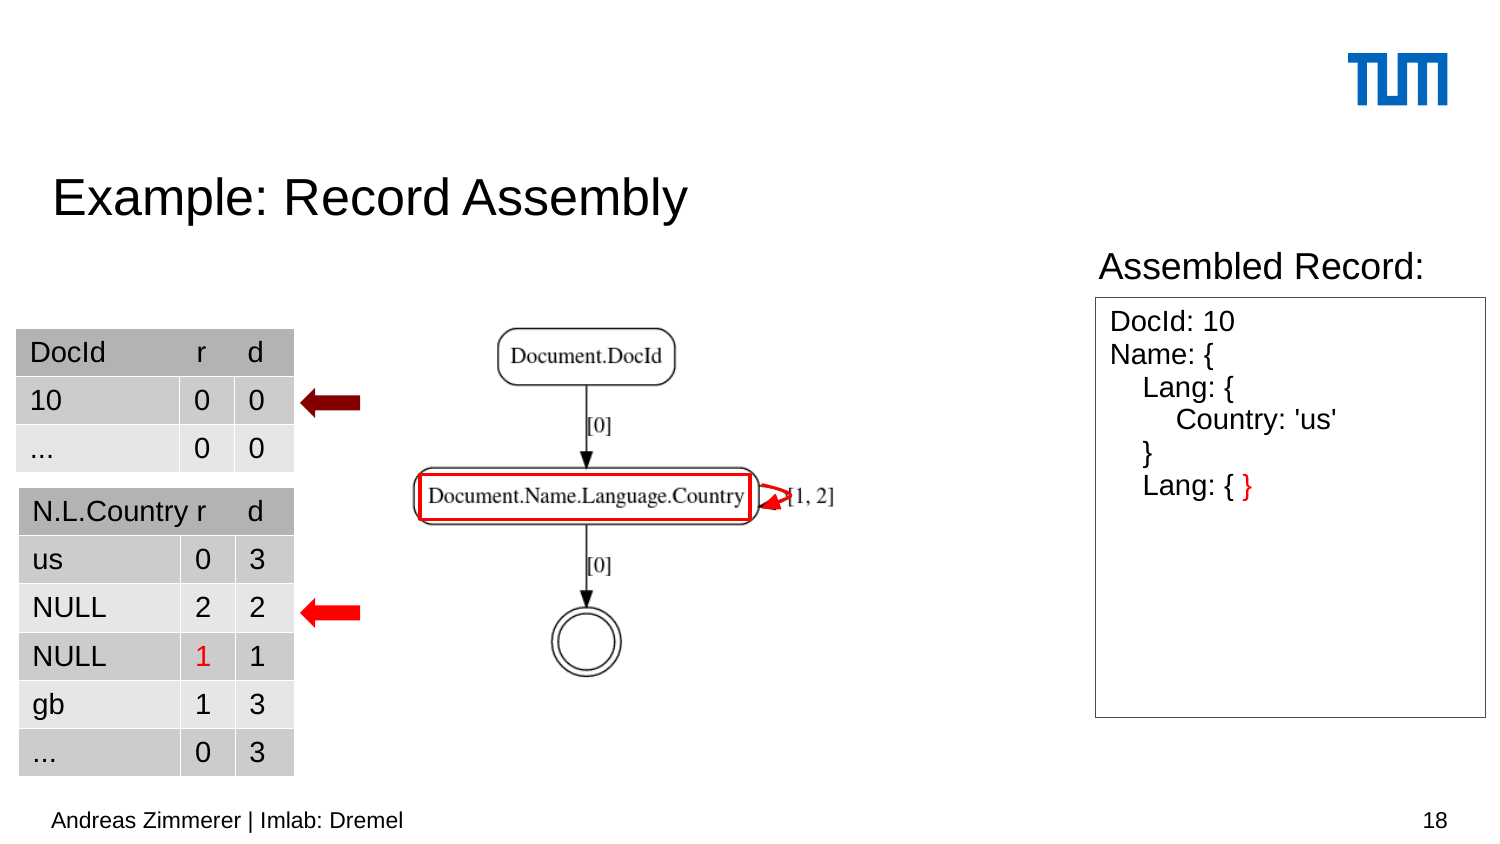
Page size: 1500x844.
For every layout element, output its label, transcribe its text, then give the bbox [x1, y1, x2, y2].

table_cell 3 [236, 536, 294, 583]
table_cell NULL [19, 584, 180, 632]
table_cell 0 [181, 729, 235, 776]
table_cell 1 [236, 633, 294, 680]
table_cell 10 [16, 377, 179, 424]
table_cell 2 [181, 584, 235, 632]
table_cell 0 [235, 425, 294, 472]
footer Andreas Zimmerer | Imlab: Dremel [51, 796, 1112, 842]
table_cell 0 [235, 377, 294, 424]
table_cell ... [19, 729, 180, 776]
table_cell us [19, 536, 180, 583]
table_header N.L.Country r d [19, 488, 294, 535]
text_box DocId: 10 Name: { Lang: { Country: 'us' } Lang: { } [1095, 297, 1486, 718]
slide_number <number> [1112, 796, 1448, 842]
table_header DocId r d [16, 329, 294, 376]
table_cell 3 [236, 681, 294, 728]
table_cell ... [16, 425, 179, 472]
text_box Assembled Record: [1083, 237, 1441, 295]
text_box [300, 387, 361, 418]
table_cell 2 [236, 584, 294, 632]
table_cell 0 [180, 377, 234, 424]
table_cell 1 [181, 633, 235, 680]
picture [408, 322, 841, 683]
table_cell 3 [236, 729, 294, 776]
title Example: Record Assembly [52, 159, 1449, 227]
table_cell 1 [181, 681, 235, 728]
table_cell 0 [181, 536, 235, 583]
table_cell NULL [19, 633, 180, 680]
table_cell 0 [180, 425, 234, 472]
text_box [300, 597, 361, 628]
table_cell gb [19, 681, 180, 728]
